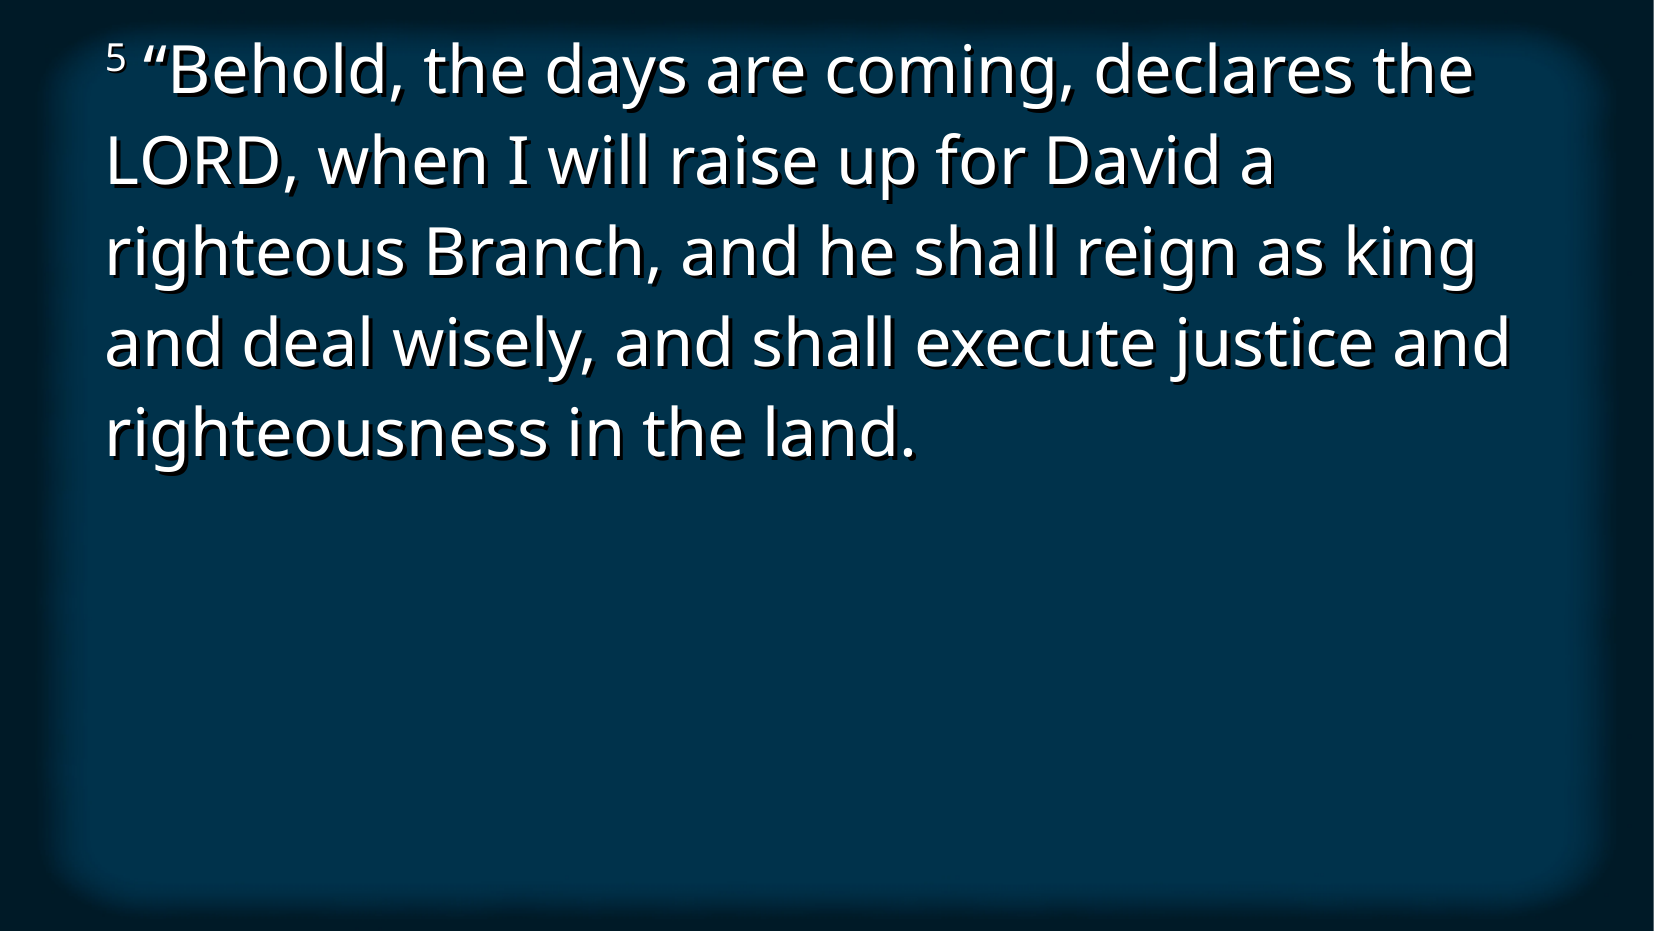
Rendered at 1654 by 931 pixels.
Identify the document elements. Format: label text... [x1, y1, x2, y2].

text_box 5 “Behold, the days are coming, declares the LORD, when I will raise up for David a righteous Branch, and he shall reign as king and deal wisely, and shall execute justice and righteousness in the land. [90, 15, 1591, 474]
picture [0, 0, 1654, 931]
